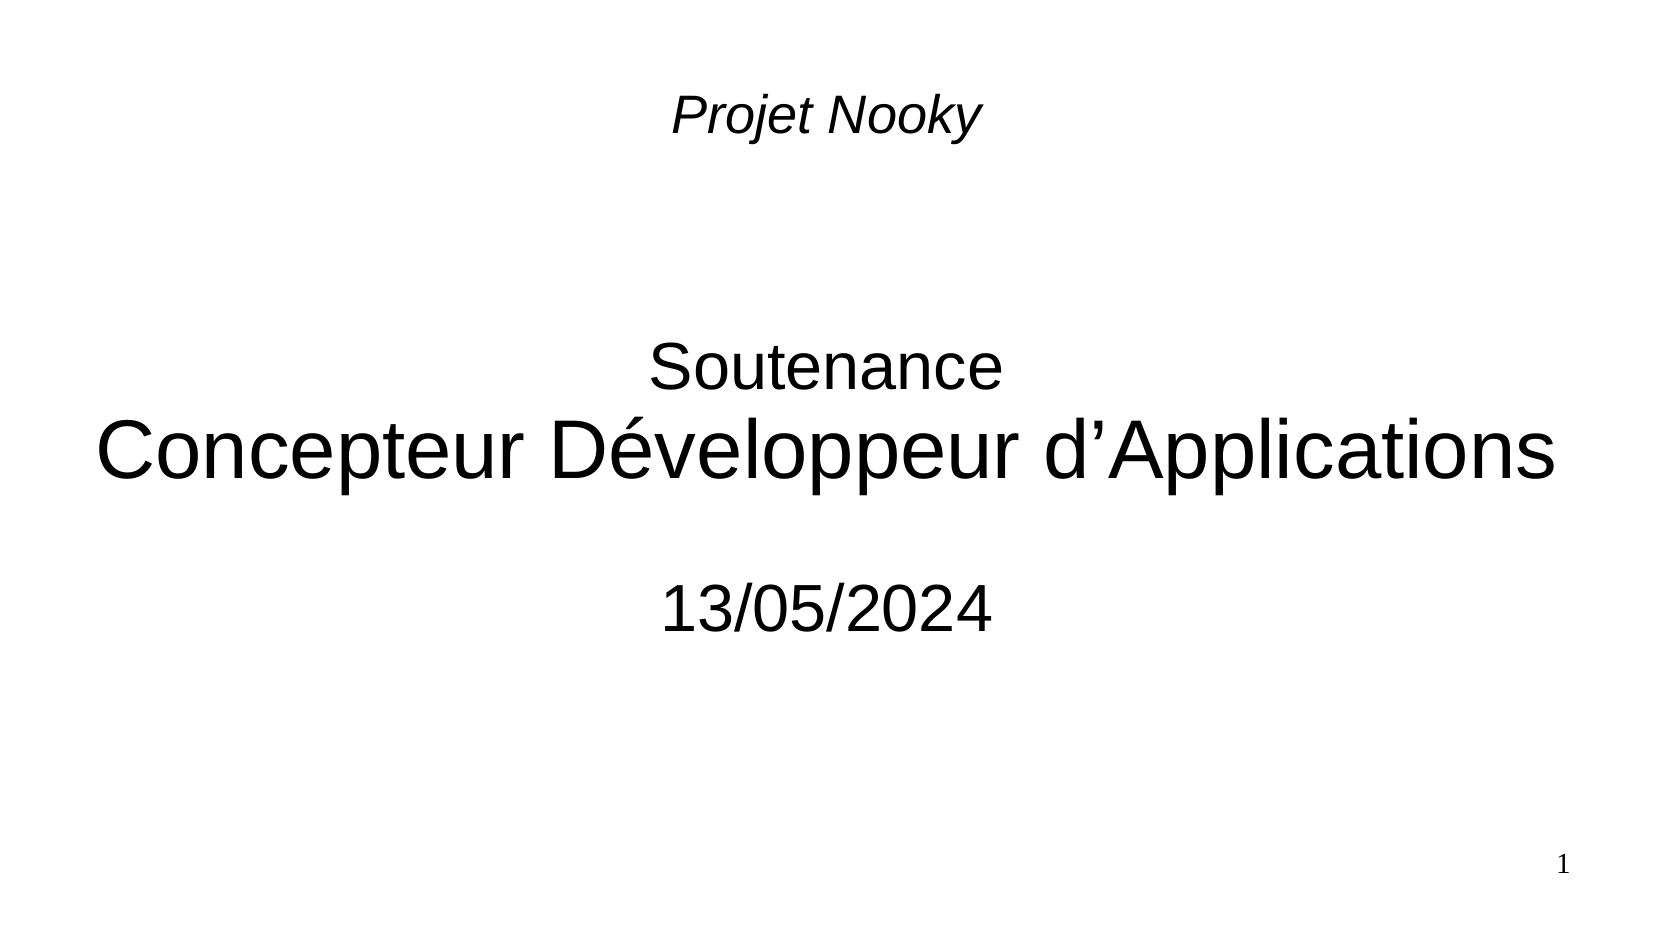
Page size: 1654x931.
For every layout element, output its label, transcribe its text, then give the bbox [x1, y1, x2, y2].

subtitle Soutenance Concepteur Développeur d’Applications 13/05/2024 [82, 217, 1571, 758]
title Projet Nooky [82, 37, 1571, 193]
